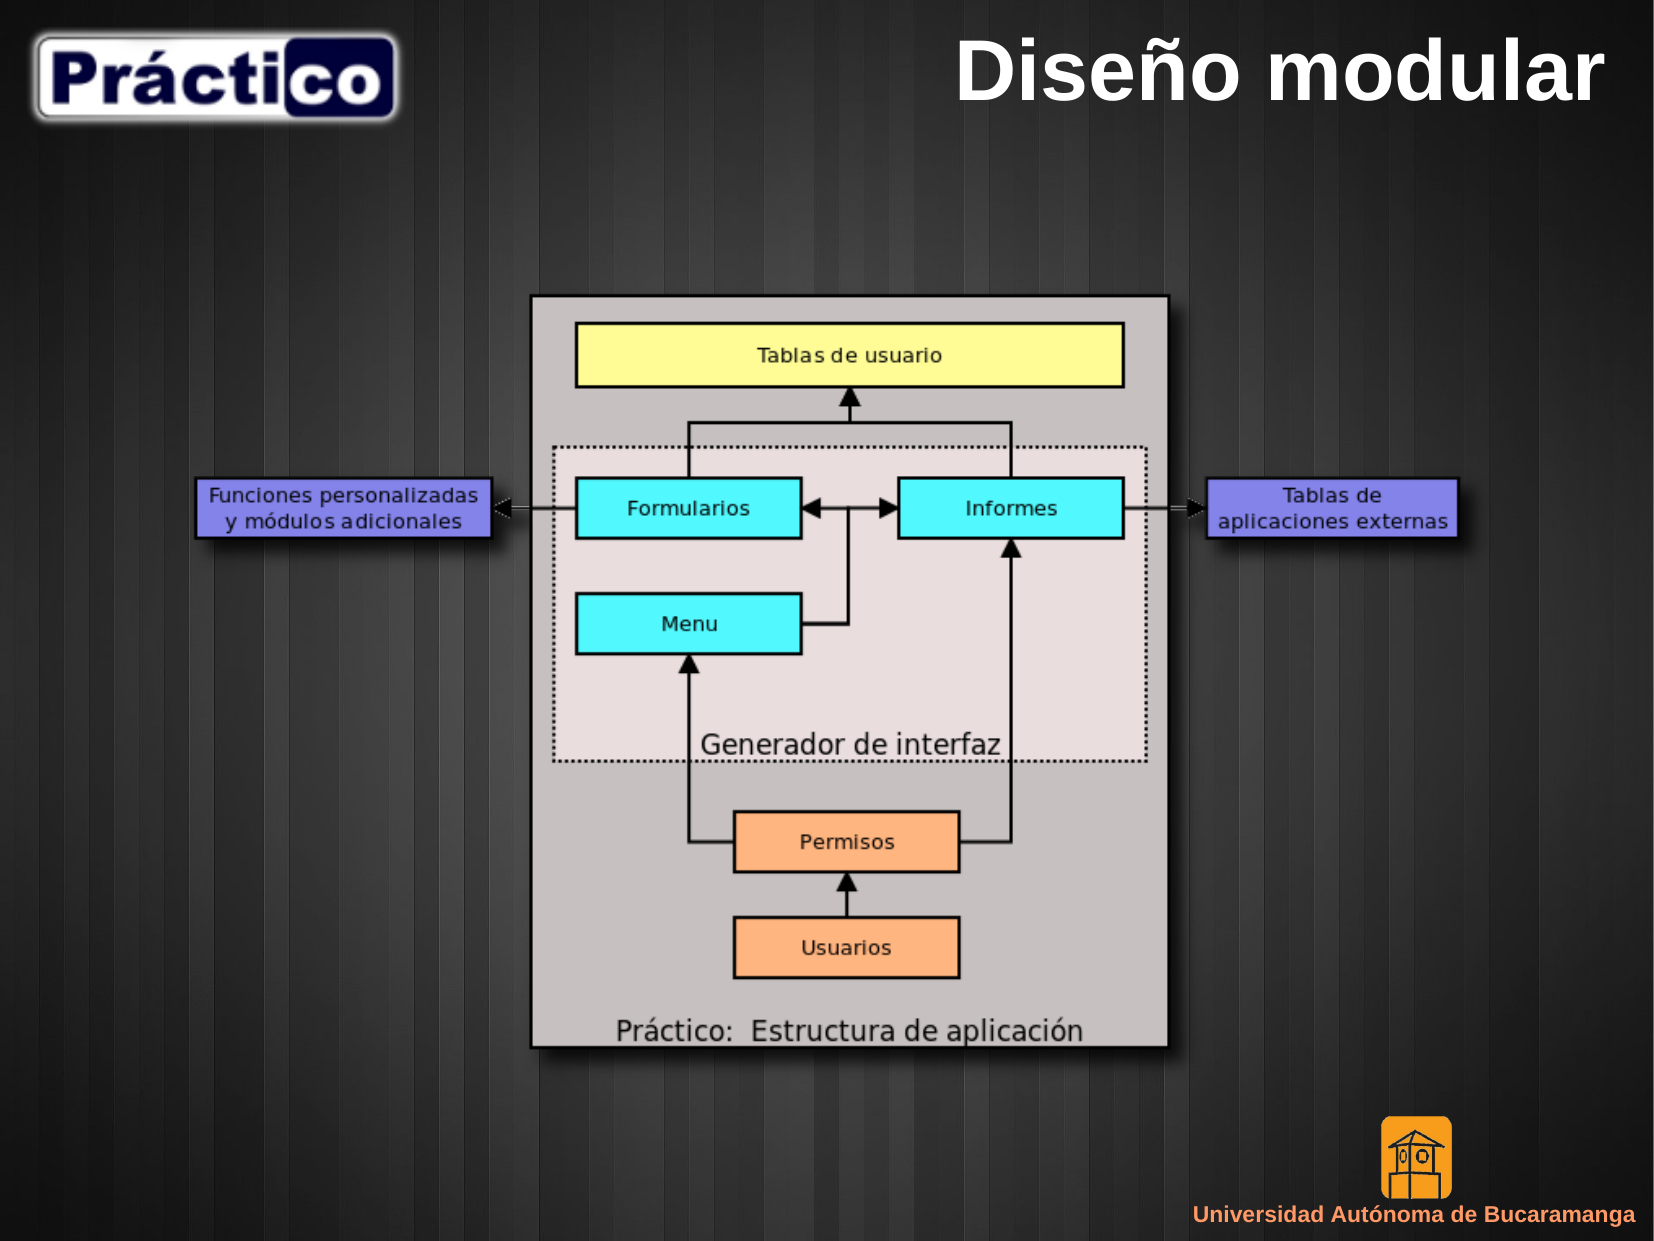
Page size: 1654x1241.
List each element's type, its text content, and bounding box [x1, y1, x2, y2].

picture [0, 0, 1654, 1241]
text_box Universidad Autónoma de Bucaramanga [1192, 1173, 1654, 1241]
title Diseño modular [466, 17, 1607, 125]
